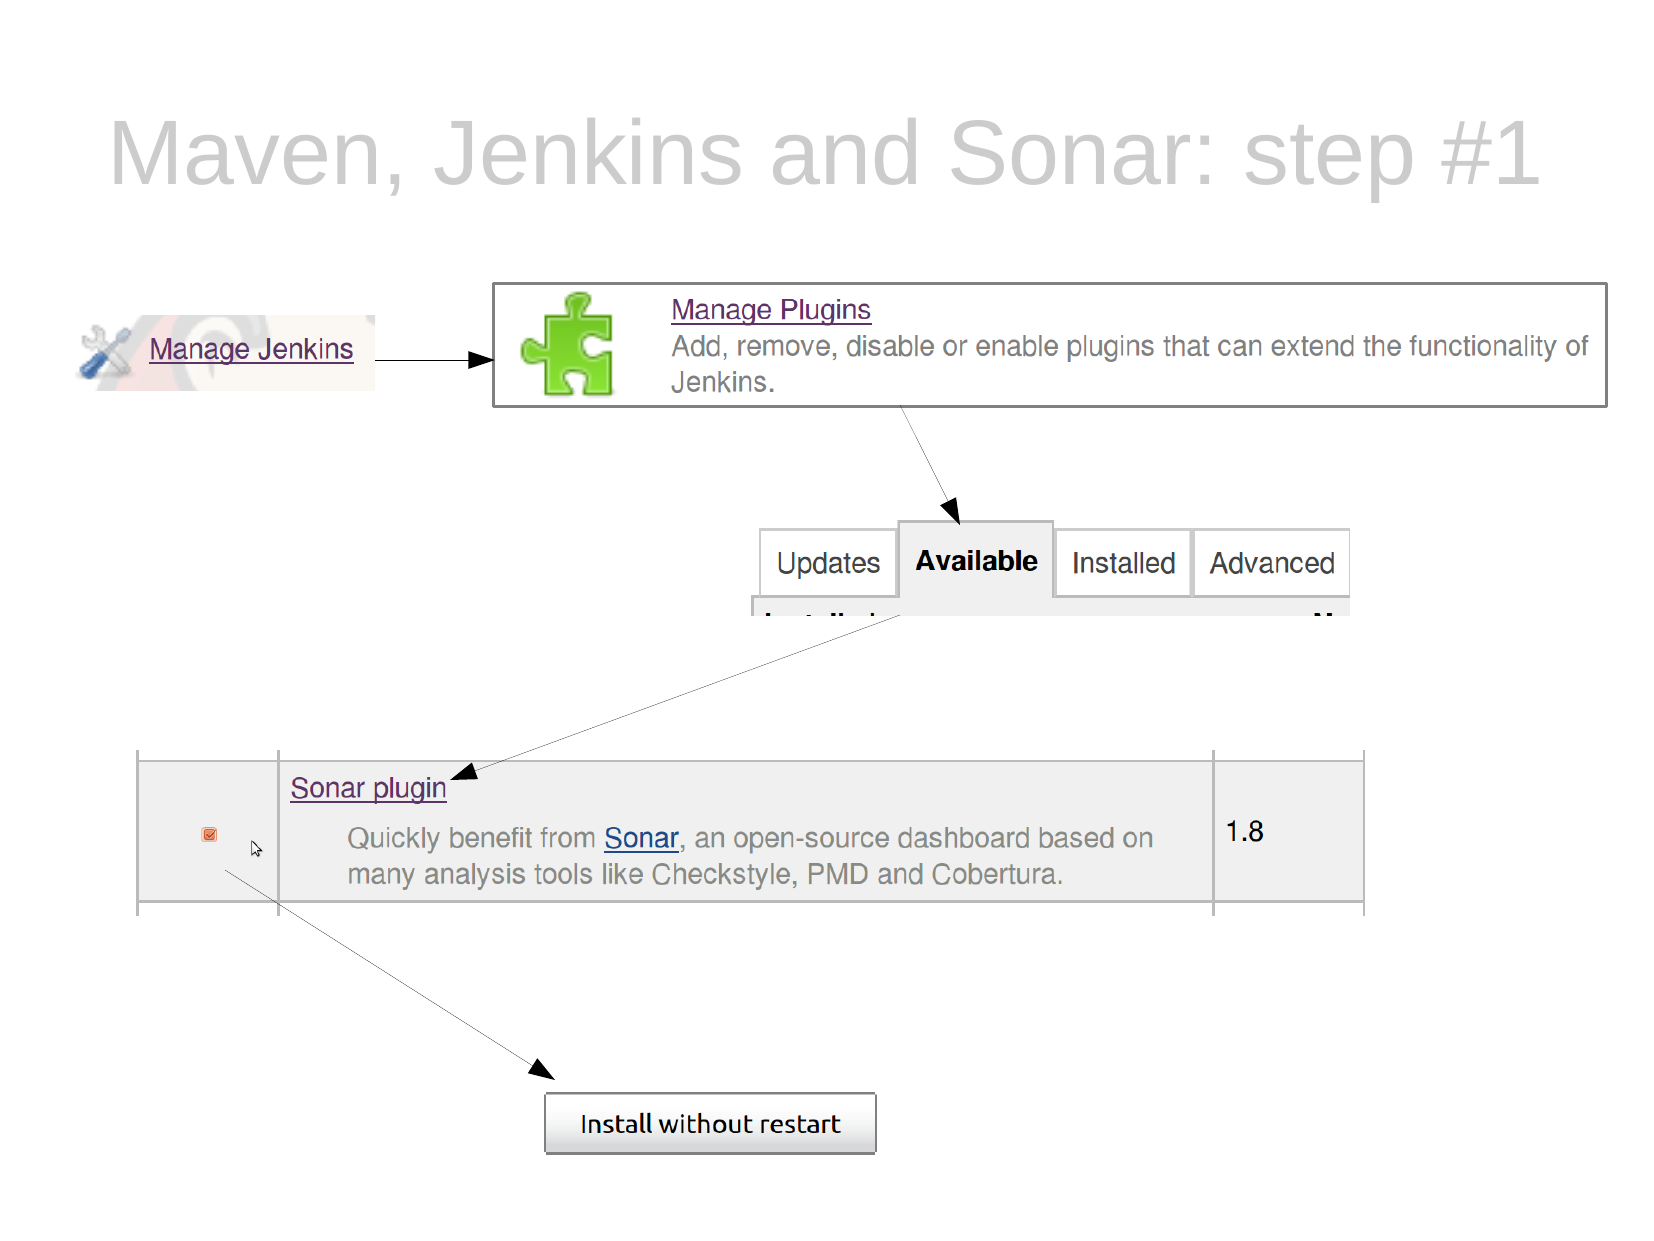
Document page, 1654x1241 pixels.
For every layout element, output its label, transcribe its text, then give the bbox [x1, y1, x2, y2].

picture [495, 285, 1606, 406]
picture [735, 510, 1351, 616]
title Maven, Jenkins and Sonar: step #1 [82, 49, 1571, 257]
picture [120, 750, 1381, 916]
picture [75, 315, 376, 391]
picture [525, 1080, 886, 1171]
